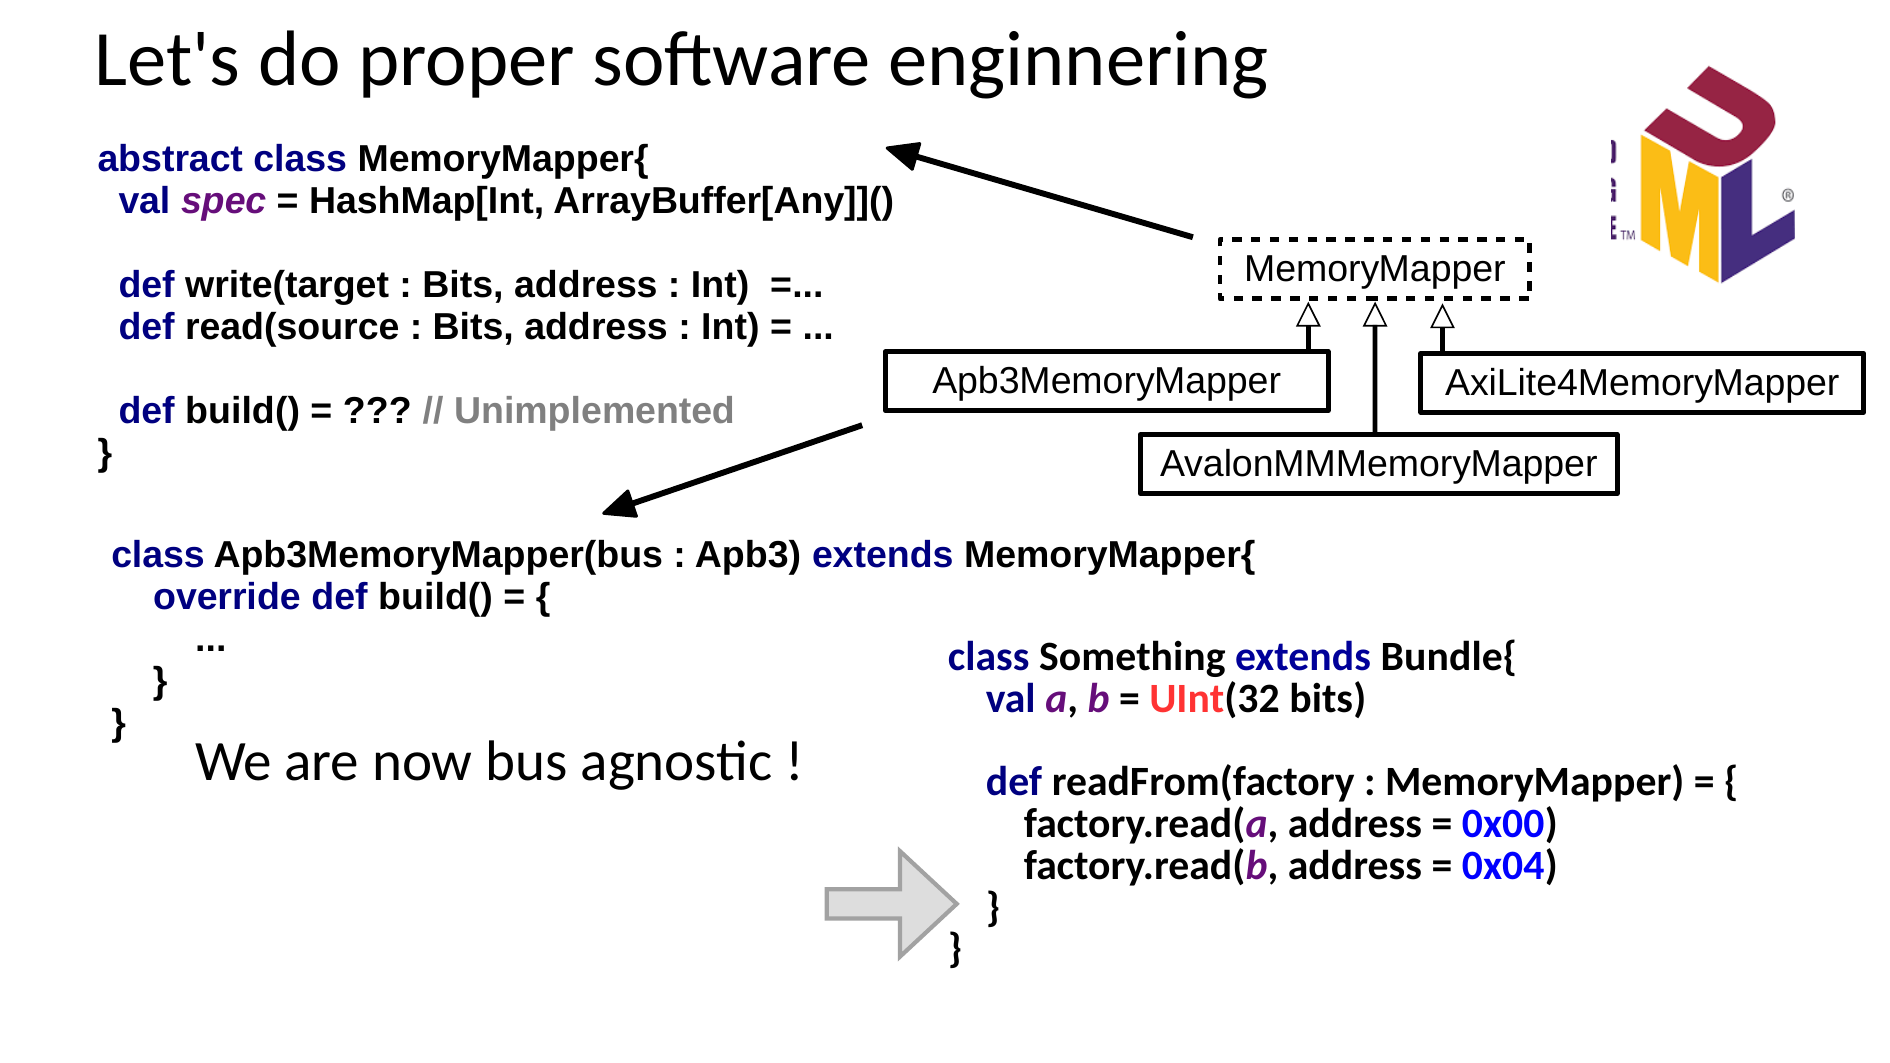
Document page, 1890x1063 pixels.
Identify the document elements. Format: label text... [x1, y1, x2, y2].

text_box class Something extends Bundle{ val a, b = UInt(32 bits) def readFrom(factory : MemoryMapper) = { factory.read(a, address = 0x00) factory.read(b, address = 0x04) } } [933, 631, 1890, 1063]
text_box abstract class MemoryMapper{ val spec = HashMap[Int, ArrayBuffer[Any]]() def write(target : Bits, address : Int) =... def read(source : Bits, address : Int) = ... def build() = ??? // Unimplemented } [82, 129, 1611, 514]
text_box [826, 851, 957, 957]
picture [1825, 237, 1867, 497]
picture [1611, 56, 1796, 296]
title Let's do proper software enginnering [94, 0, 1796, 129]
text_box class Apb3MemoryMapper(bus : Apb3) extends MemoryMapper{ override def build() = { ... } } [96, 526, 933, 1063]
list We are now bus agnostic ! [124, 142, 1825, 933]
